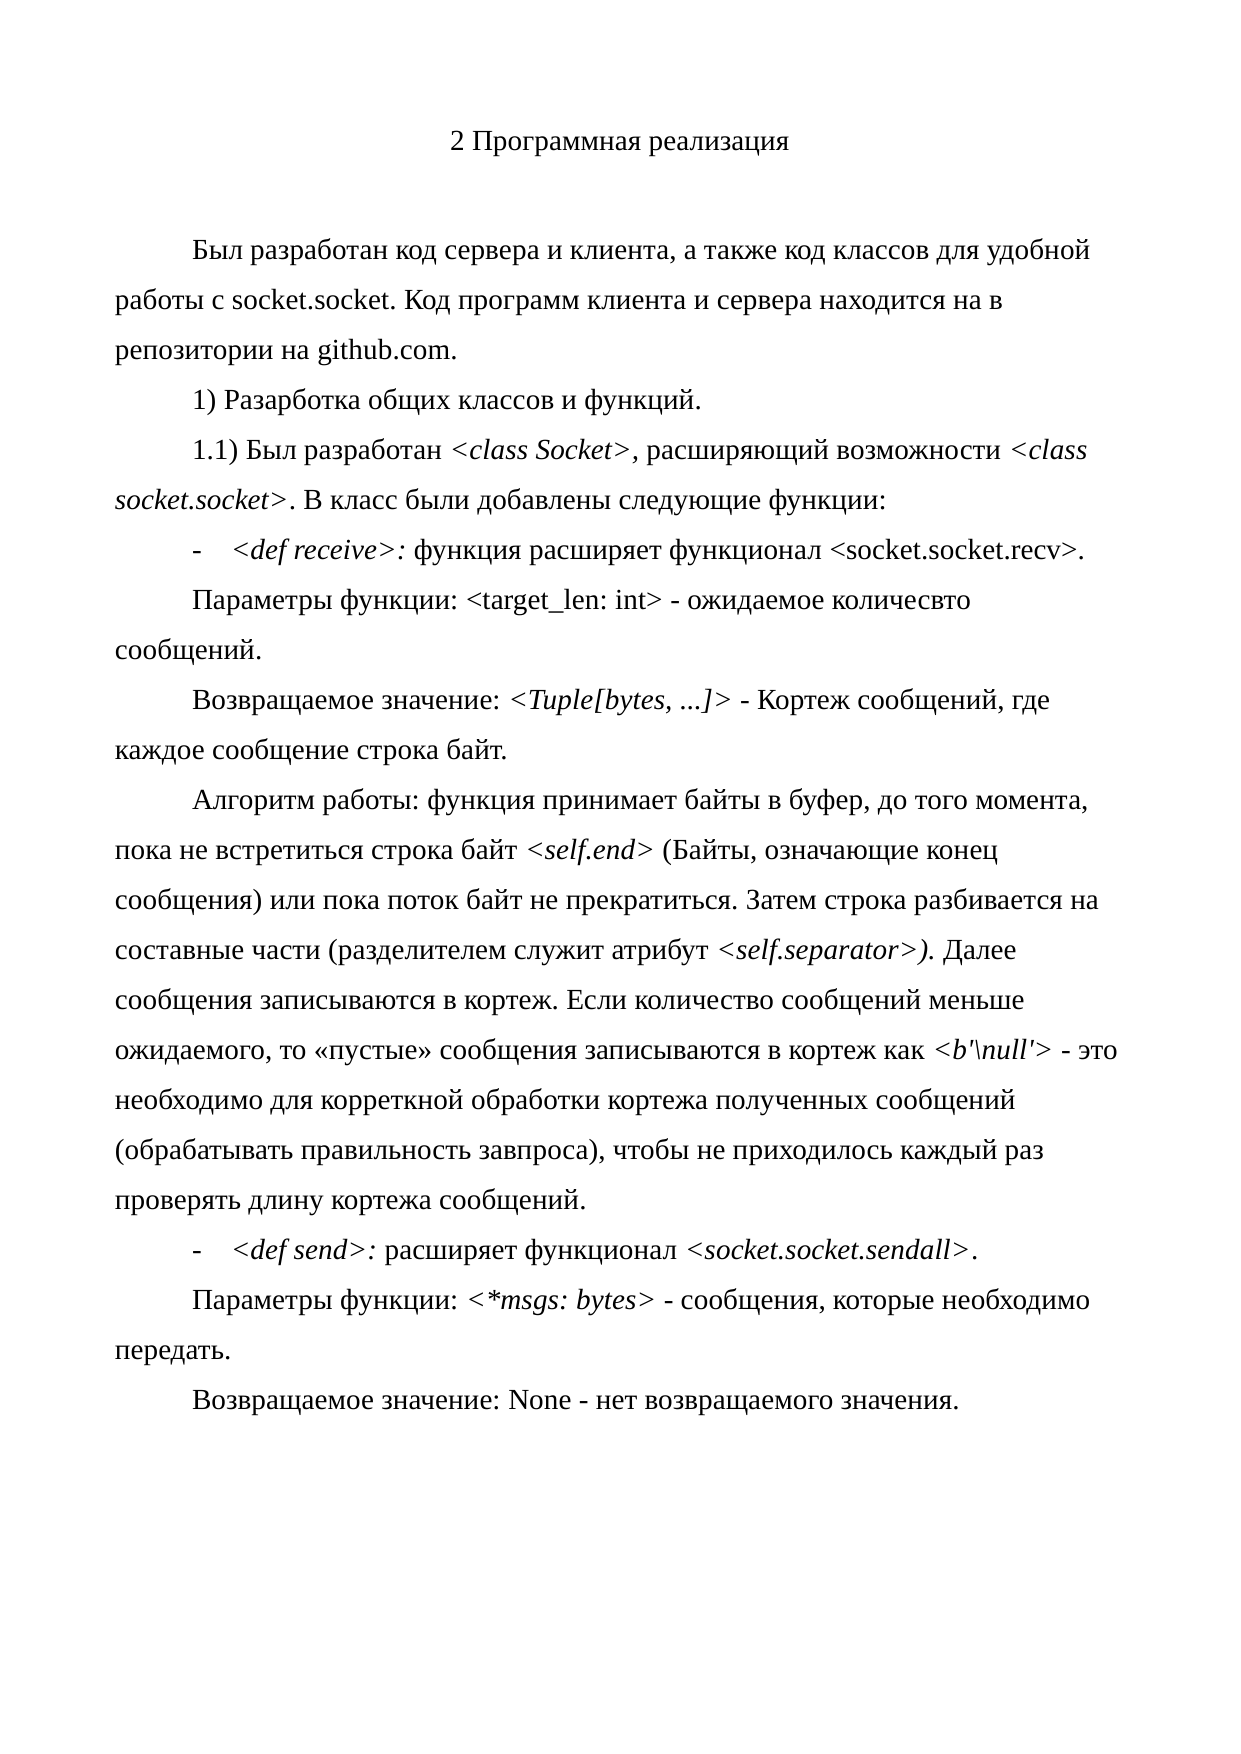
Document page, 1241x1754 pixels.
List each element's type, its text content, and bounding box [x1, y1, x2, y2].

text_box 2 Программная реализация [449, 121, 792, 154]
text_box Был разработан код сервера и клиента, а также код классов для удобной работы с socket.socket. Код программ клиента и сервера находится на в репозитории на github.com. 1) Разарботка общих классов и функций. 1.1) Был разработан <class Socket>, расширяющий возможности <class socket.socket>. В класс были добавлены следующие функции: - <def receive>: функция расширяет функционал <socket.socket.recv>. Параметры функции: <target_len: int> - ожидаемое количесвто сообщений. Возвращаемое значение: <Tuple[bytes, ...]> - Кортеж сообщений, где каждое сообщение строка байт. Алгоритм работы: функция принимает байты в буфер, до того момента, пока не встретиться строка байт <self.end> (Байты, означающие конец сообщения) или пока поток байт не прекратиться. Затем строка разбивается на составные части (разделителем служит атрибут <self.separator>). Далее сообщения записываются в кортеж. Если количество сообщений меньше ожидаемого, то «пустые» сообщения записываются в кортеж как <b'\null'> - это необходимо для корреткной обработки кортежа полученных сообщений (обрабатывать правильность завпроса), чтобы не приходилось каждый раз проверять длину кортежа сообщений. - <def send>: расширяет функционал <socket.socket.sendall>. Параметры функции: <*msgs: bytes> - сообщения, которые необходимо передать. Возвращаемое значение: None - нет возвращаемого значения. [115, 215, 1124, 1505]
